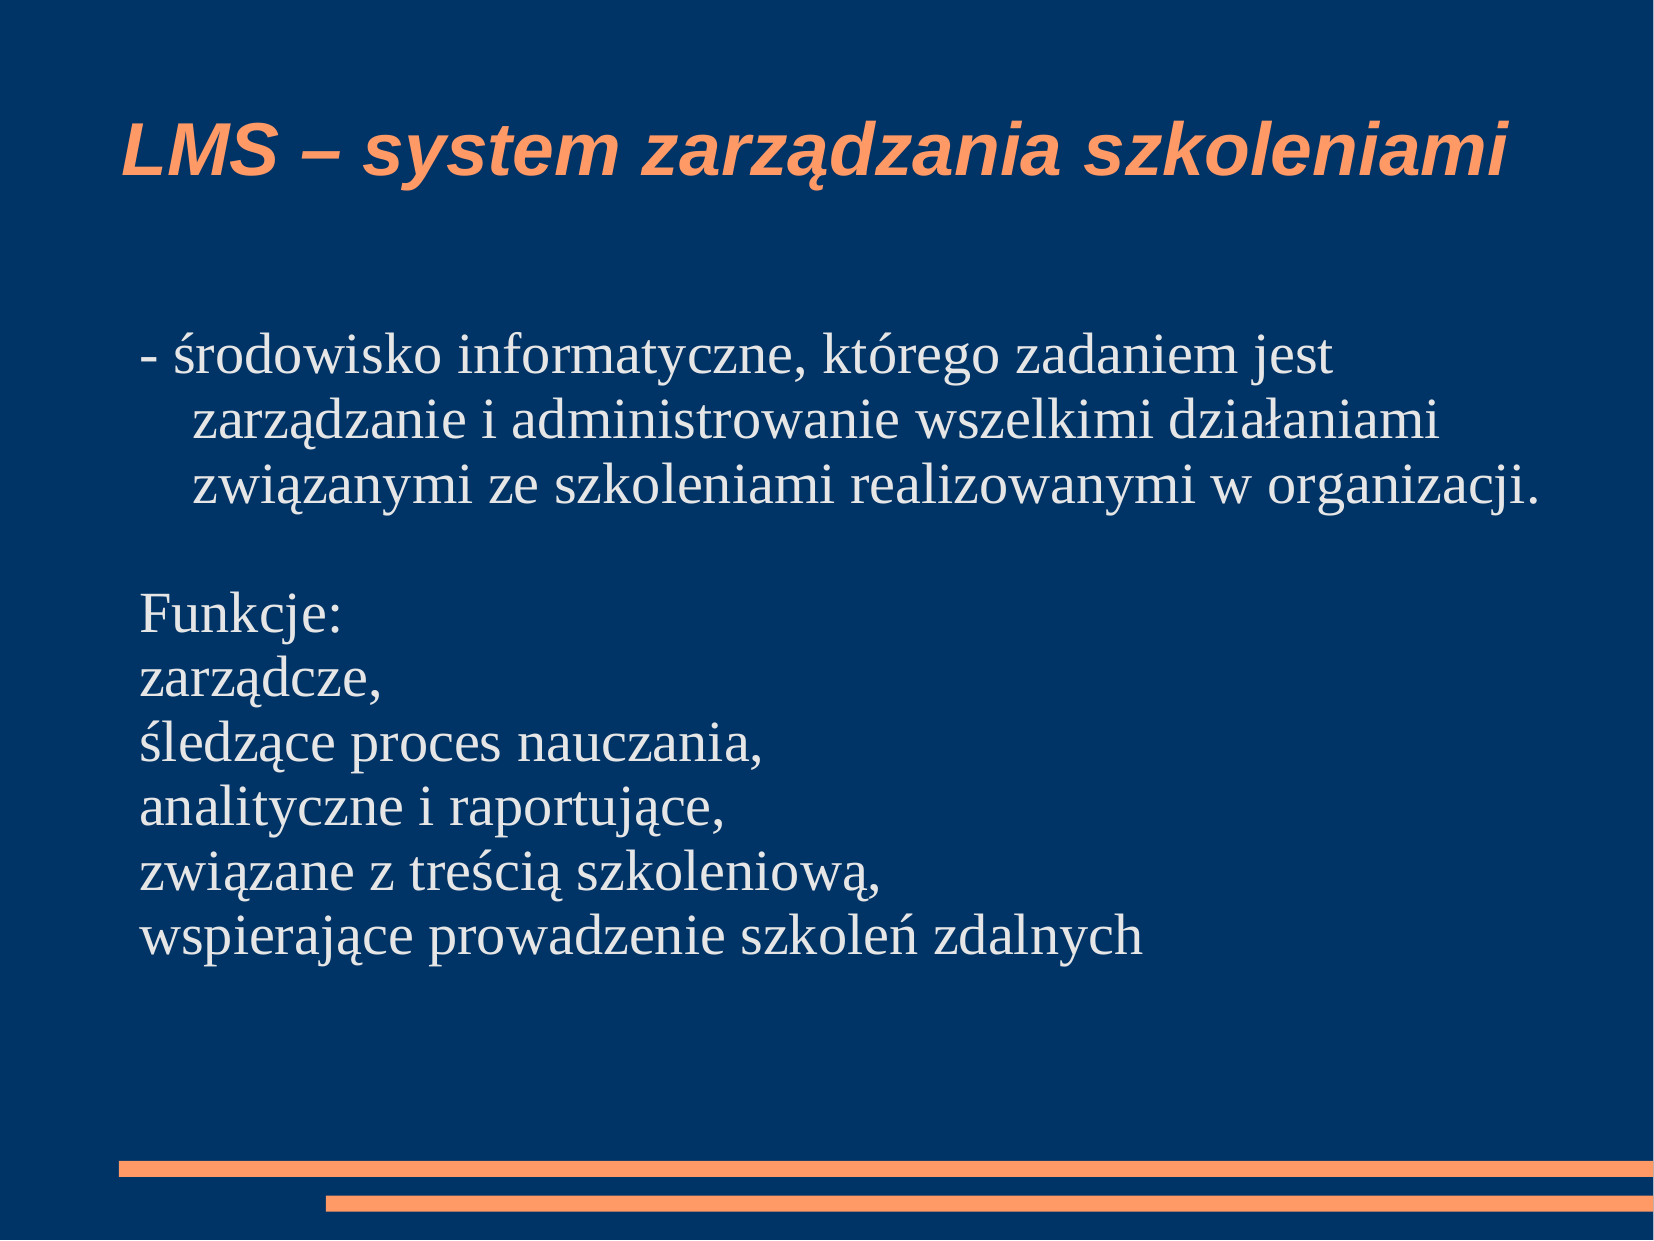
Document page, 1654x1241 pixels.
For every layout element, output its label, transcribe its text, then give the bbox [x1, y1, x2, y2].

title LMS – system zarządzania szkoleniami [121, 53, 1534, 247]
list - środowisko informatyczne, którego zadaniem jest zarządzanie i administrowanie wszelkimi działaniami związanymi ze szkoleniami realizowanymi w organizacji. Funkcje: zarządcze, śledzące proces nauczania, analityczne i raportujące, związane z treścią szkoleniową, wspierające prowadzenie szkoleń zdalnych [121, 322, 1561, 1118]
